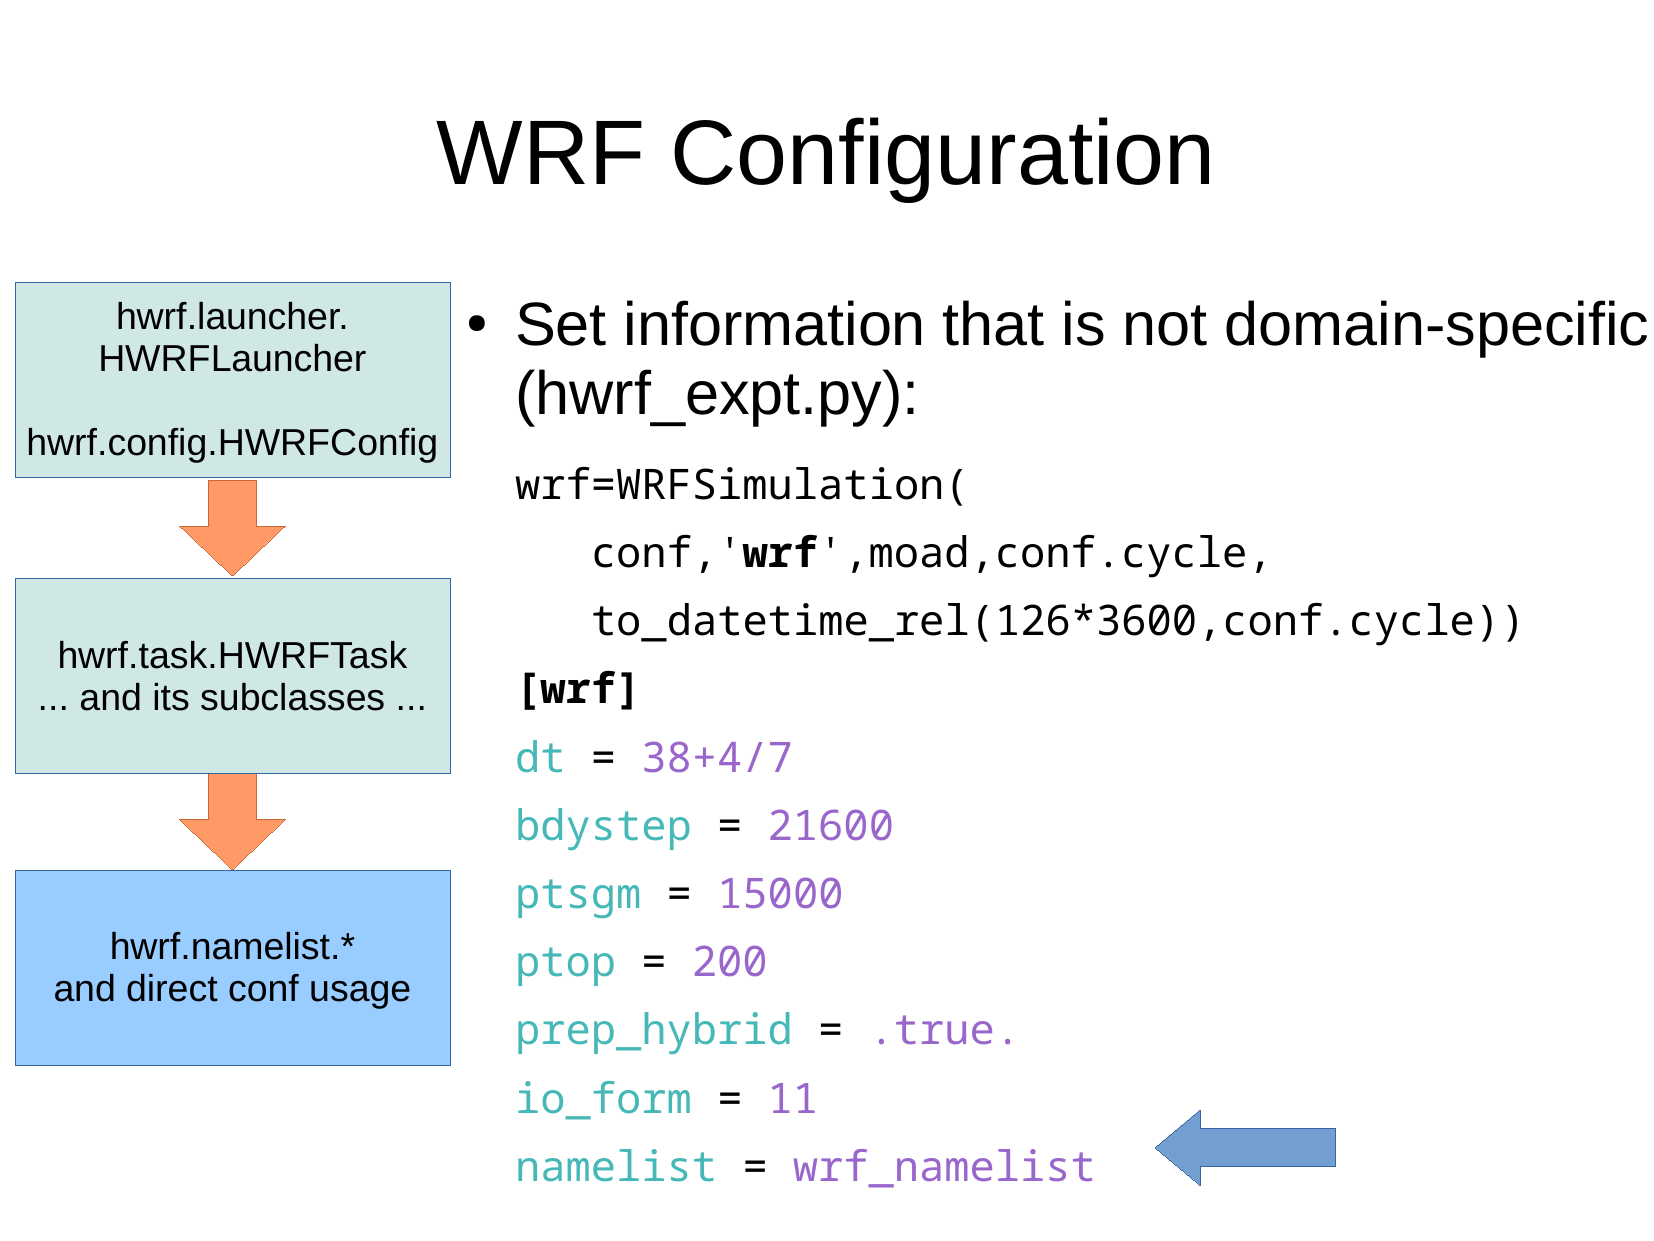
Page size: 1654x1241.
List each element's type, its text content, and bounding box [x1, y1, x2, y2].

text_box hwrf.launcher. HWRFLauncher hwrf.config.HWRFConfig [15, 282, 451, 478]
title WRF Configuration [82, 49, 1571, 257]
list Set information that is not domain-specific (hwrf_expt.py): wrf=WRFSimulation( conf,'wrf',moad,conf.cycle, to_datetime_rel(126*3600,conf.cycle)) [wrf] dt = 38+4/7 bdystep = 21600 ptsgm = 15000 ptop = 200 prep_hybrid = .true. io_form = 11 namelist = wrf_namelist [450, 290, 1654, 1201]
text_box [179, 480, 286, 576]
text_box hwrf.namelist.* and direct conf usage [15, 870, 451, 1066]
text_box hwrf.task.HWRFTask ... and its subclasses ... [15, 578, 451, 774]
text_box [179, 774, 286, 870]
text_box [1155, 1110, 1336, 1186]
